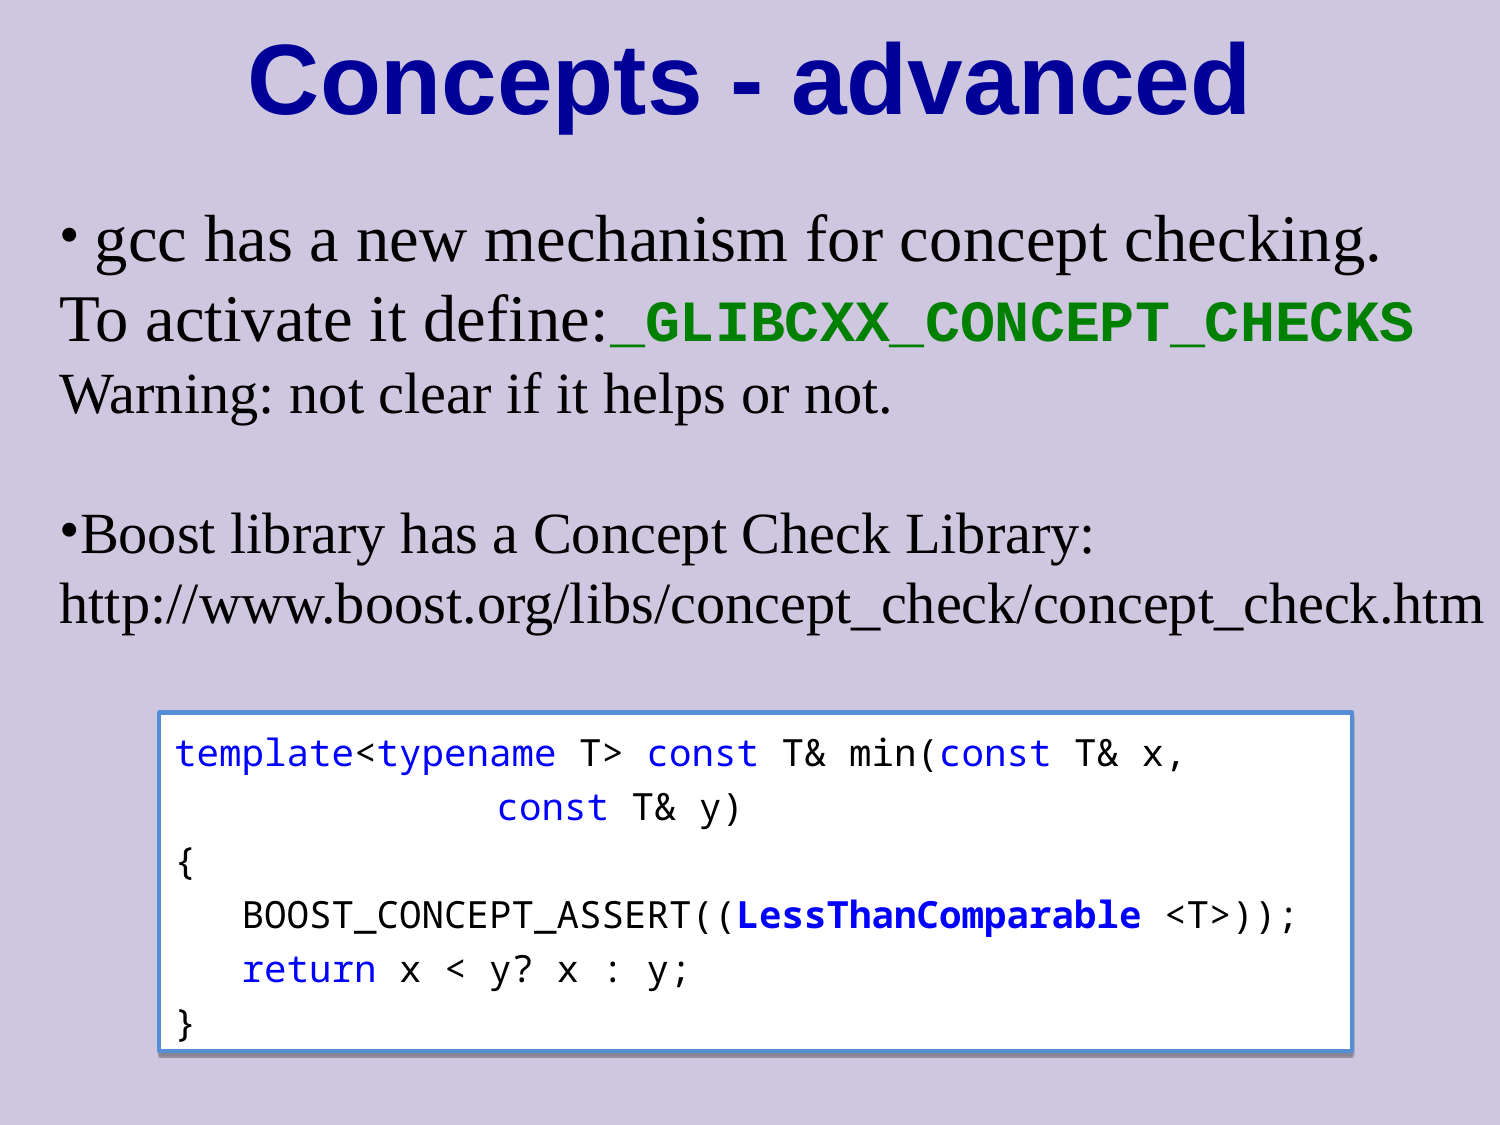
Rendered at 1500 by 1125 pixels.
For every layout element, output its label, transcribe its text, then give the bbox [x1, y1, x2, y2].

text_box gcc has a new mechanism for concept checking. To activate it define:_GLIBCXX_CONCEPT_CHECKS Warning: not clear if it helps or not. Boost library has a Concept Check Library: http://www.boost.org/libs/concept_check/concept_check.htm [44, 187, 1500, 853]
title Concepts - advanced [112, 0, 1388, 177]
text_box template<typename T> const T& min(const T& x, const T& y) { BOOST_CONCEPT_ASSERT((LessThanComparable <T>)); return x < y? x : y; } [159, 712, 1353, 1052]
